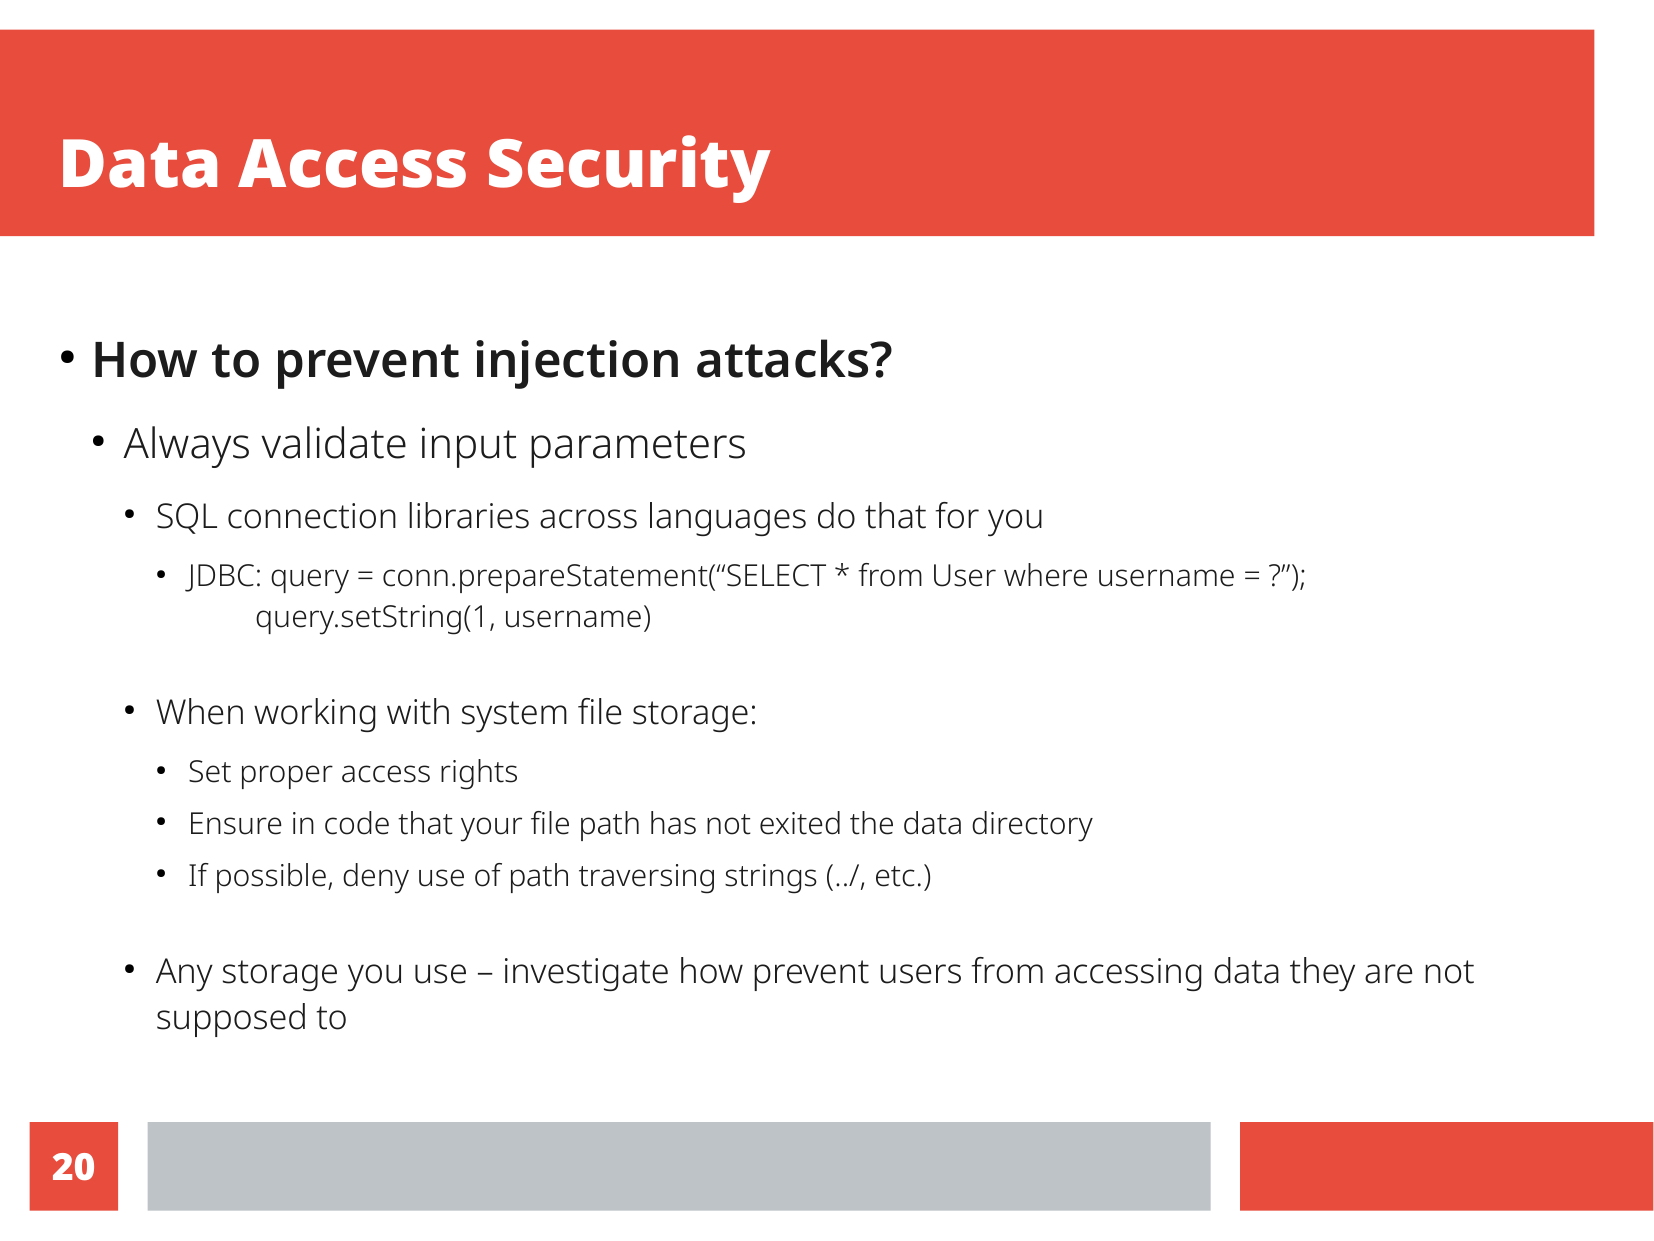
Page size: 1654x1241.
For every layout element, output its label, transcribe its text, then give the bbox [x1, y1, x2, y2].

list How to prevent injection attacks? Always validate input parameters SQL connection libraries across languages do that for you JDBC: query = conn.prepareStatement(“SELECT * from User where username = ?”); query.setString(1, username) When working with system file storage: Set proper access rights Ensure in code that your file path has not exited the data directory If possible, deny use of path traversing strings (../, etc.) Any storage you use – investigate how prevent users from accessing data they are not supposed to [59, 324, 1565, 1093]
title Data Access Security [59, 59, 1595, 207]
